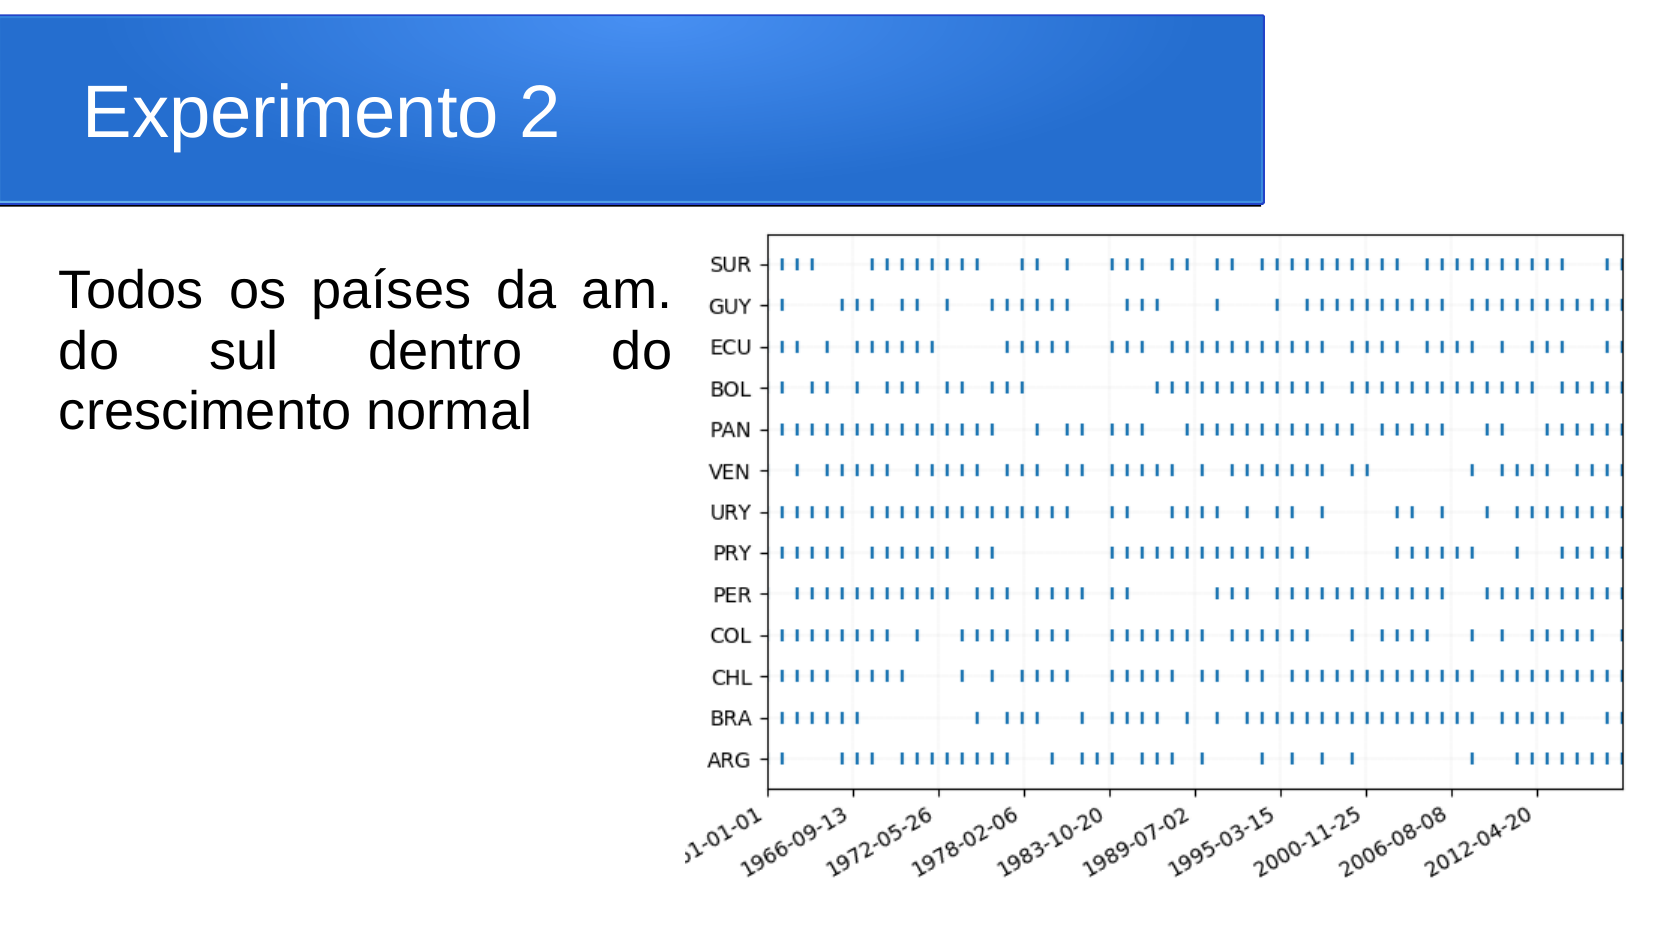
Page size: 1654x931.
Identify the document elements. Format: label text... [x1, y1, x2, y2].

list Todos os países da am. do sul dentro do crescimento normal [0, 259, 674, 800]
title Experimento 2 [82, 35, 1235, 189]
picture [685, 212, 1645, 931]
